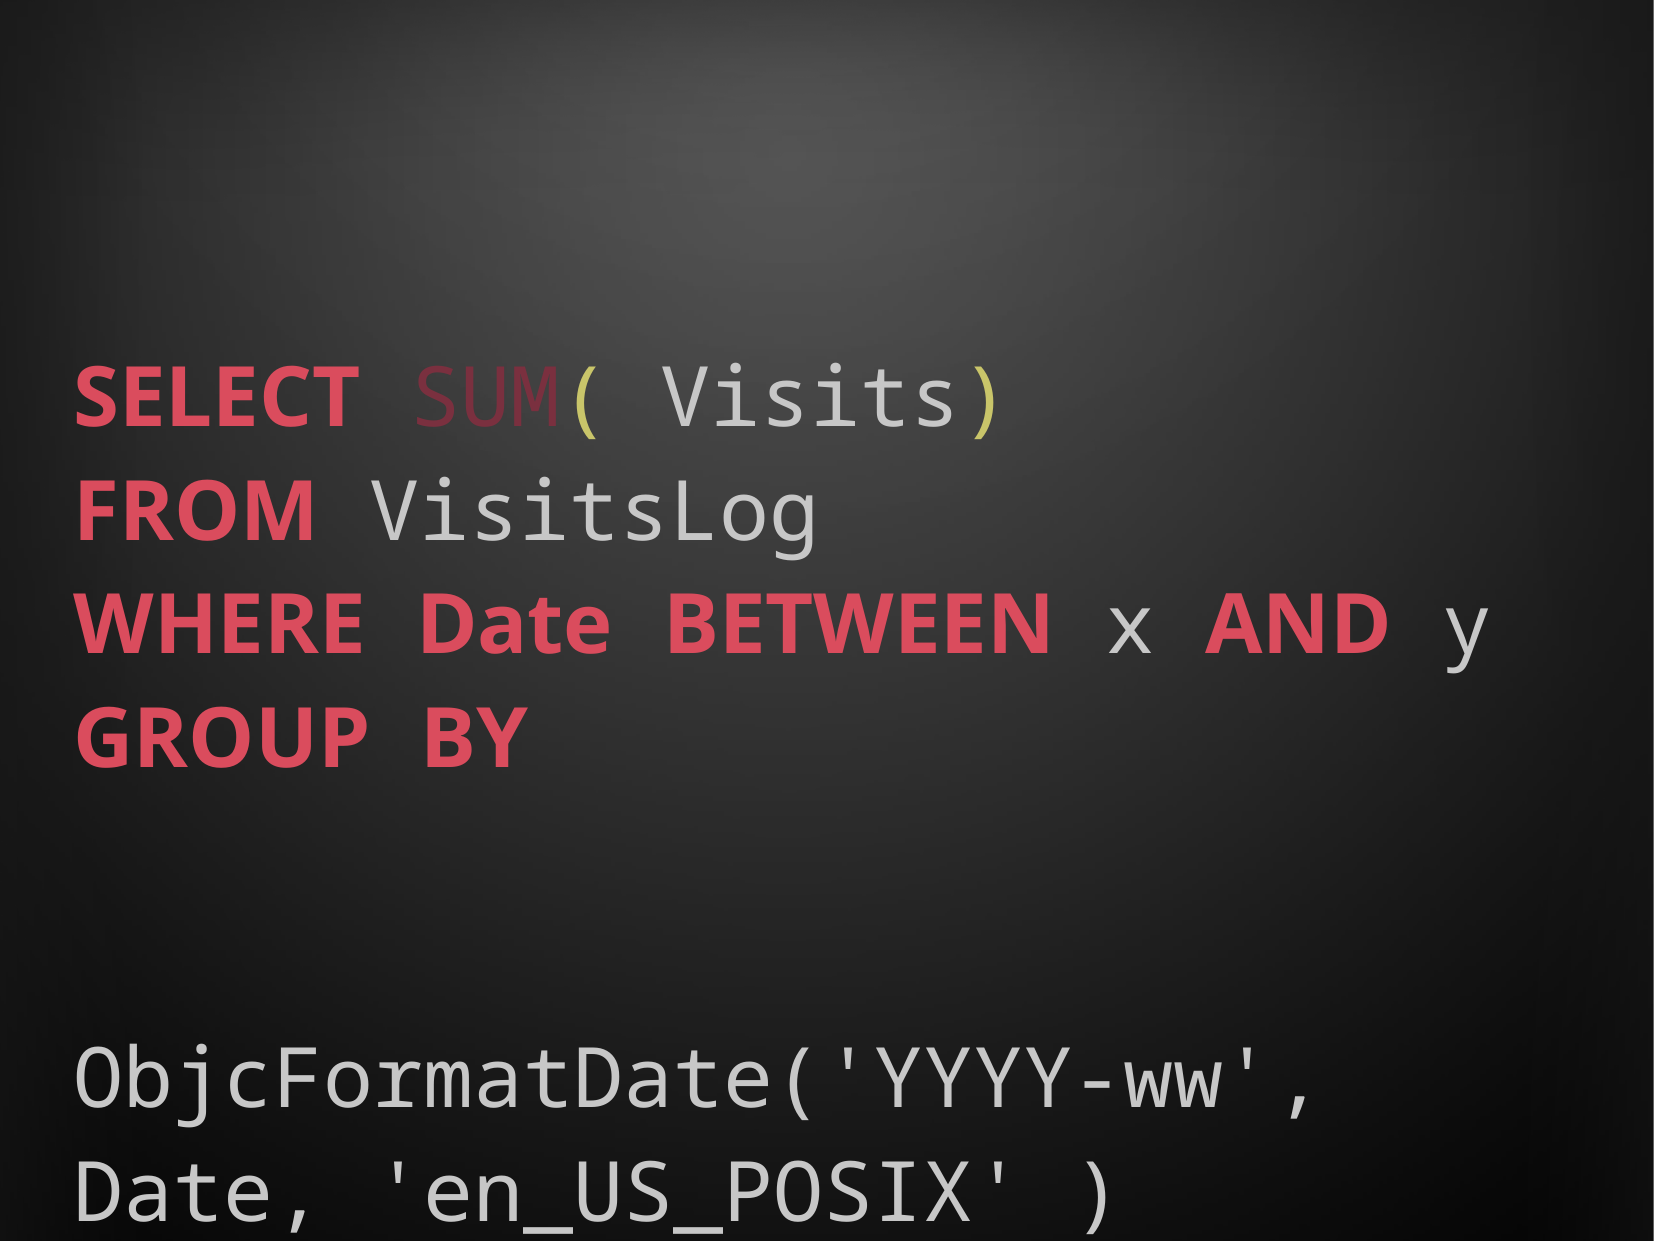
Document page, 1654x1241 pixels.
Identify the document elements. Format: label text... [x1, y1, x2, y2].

text_box SELECT SUM( Visits) FROM VisitsLog WHERE Date BETWEEN x AND y GROUP BY ObjcFormatDate('YYYY-ww', Date, 'en_US_POSIX' ) [59, 330, 1595, 1158]
picture [0, 0, 1654, 1241]
